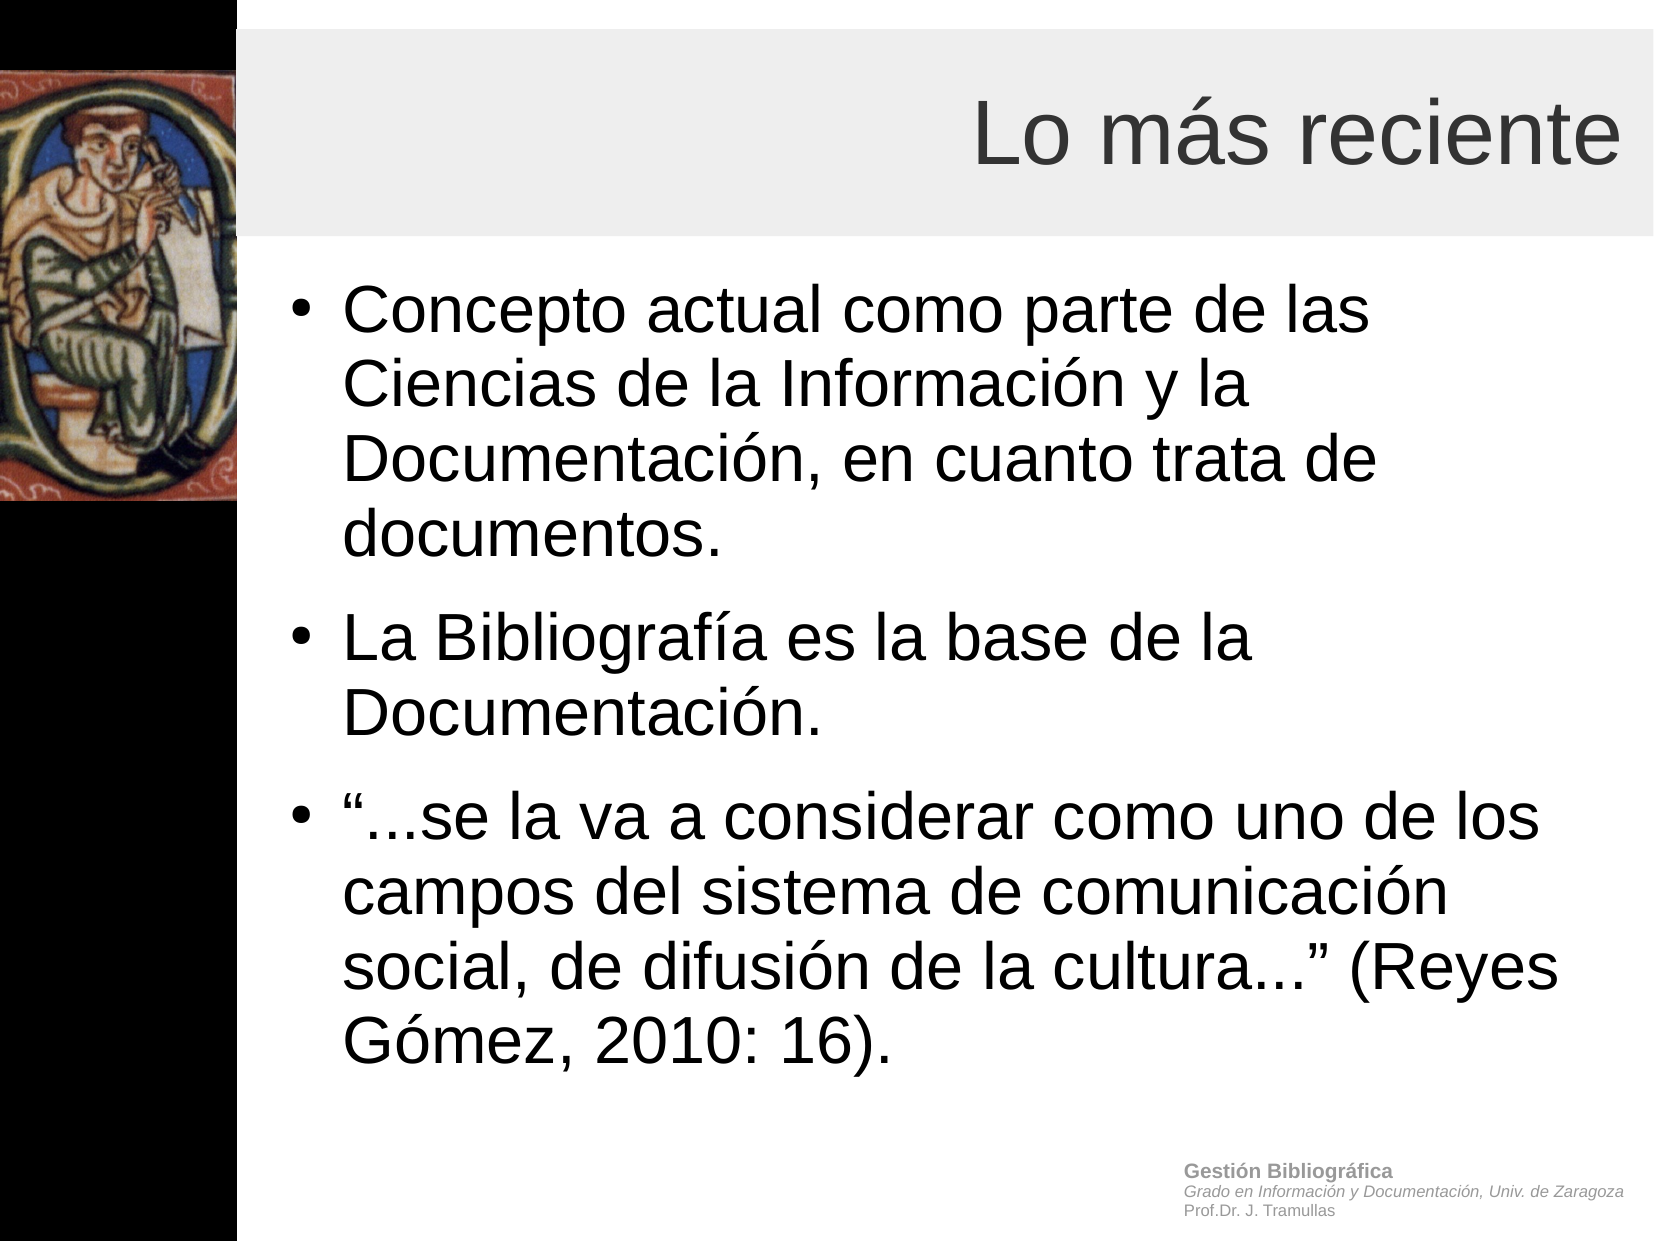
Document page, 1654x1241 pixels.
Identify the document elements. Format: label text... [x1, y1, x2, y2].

title Lo más reciente [236, 29, 1654, 237]
picture [0, 70, 237, 501]
list Concepto actual como parte de las Ciencias de la Información y la Documentación, en cuanto trata de documentos. La Bibliografía es la base de la Documentación. “...se la va a considerar como uno de los campos del sistema de comunicación social, de difusión de la cultura...” (Reyes Gómez, 2010: 16). [271, 271, 1619, 1134]
